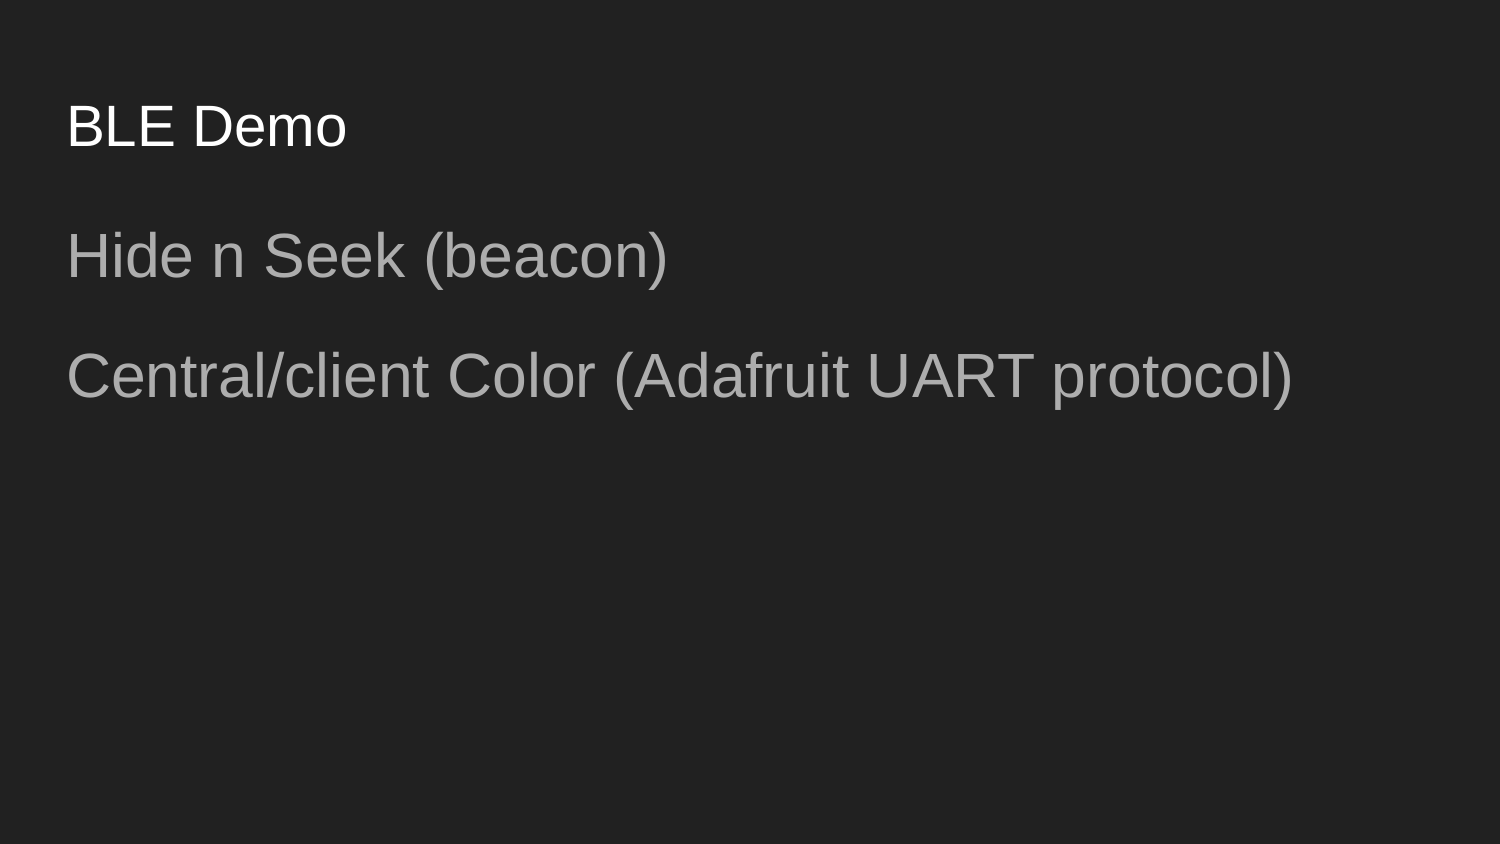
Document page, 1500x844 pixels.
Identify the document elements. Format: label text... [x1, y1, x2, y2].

list Hide n Seek (beacon) Central/client Color (Adafruit UART protocol) [51, 189, 1449, 750]
title BLE Demo [51, 72, 1449, 167]
